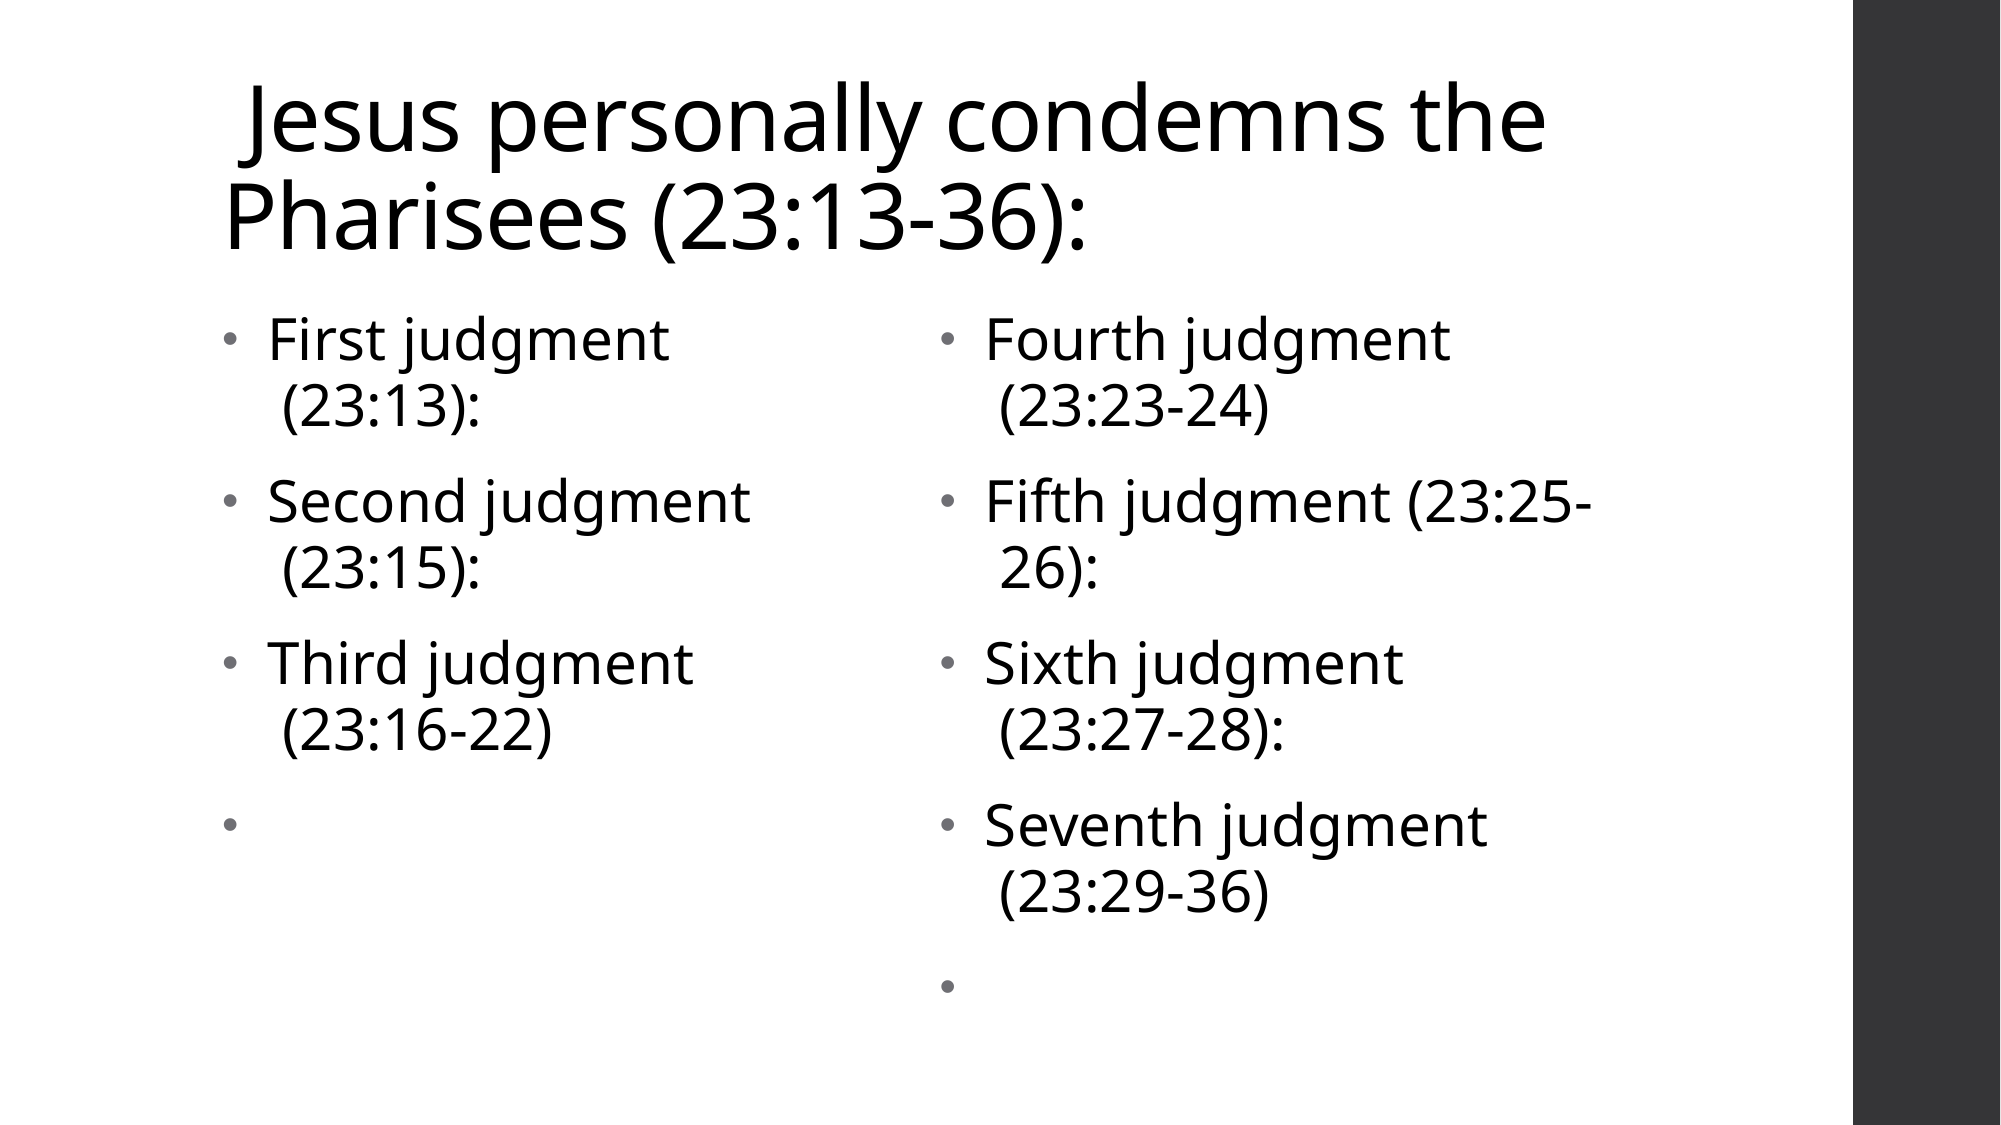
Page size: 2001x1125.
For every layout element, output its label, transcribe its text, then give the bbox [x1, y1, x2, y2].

list First judgment (23:13): Second judgment (23:15): Third judgment (23:16-22) [207, 299, 900, 1014]
list Fourth judgment (23:23-24) Fifth judgment (23:25-26): Sixth judgment (23:27-28): Seventh judgment (23:29-36) [924, 299, 1617, 1014]
title Jesus personally condemns the Pharisees (23:13-36): [206, 60, 1797, 278]
